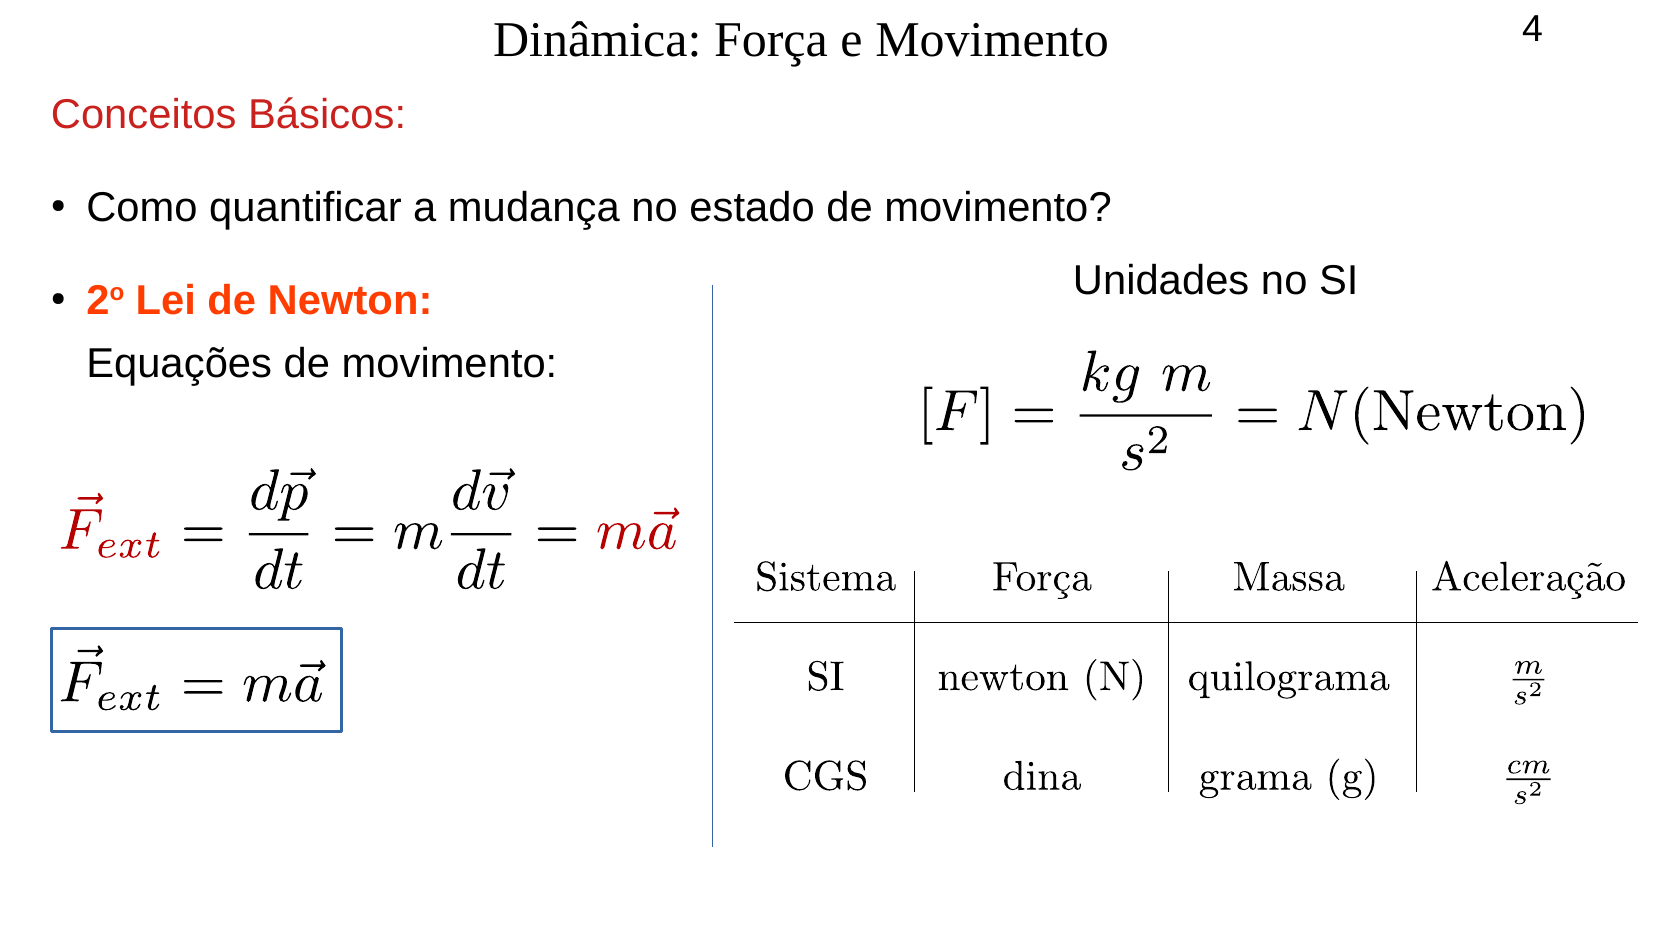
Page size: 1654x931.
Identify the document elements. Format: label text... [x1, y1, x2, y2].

picture [753, 559, 1627, 622]
picture [753, 623, 1627, 806]
text_box Unidades no SI [1072, 256, 1429, 306]
picture [915, 348, 1587, 473]
picture [56, 465, 682, 592]
text_box 12 [1507, 0, 1654, 71]
text_box Dinâmica: Força e Movimento [478, 0, 1149, 82]
picture [56, 643, 328, 713]
text_box Conceitos Básicos: Como quantificar a mudança no estado de movimento? 2o Lei de Newton: Equações de movimento: [36, 83, 1572, 812]
